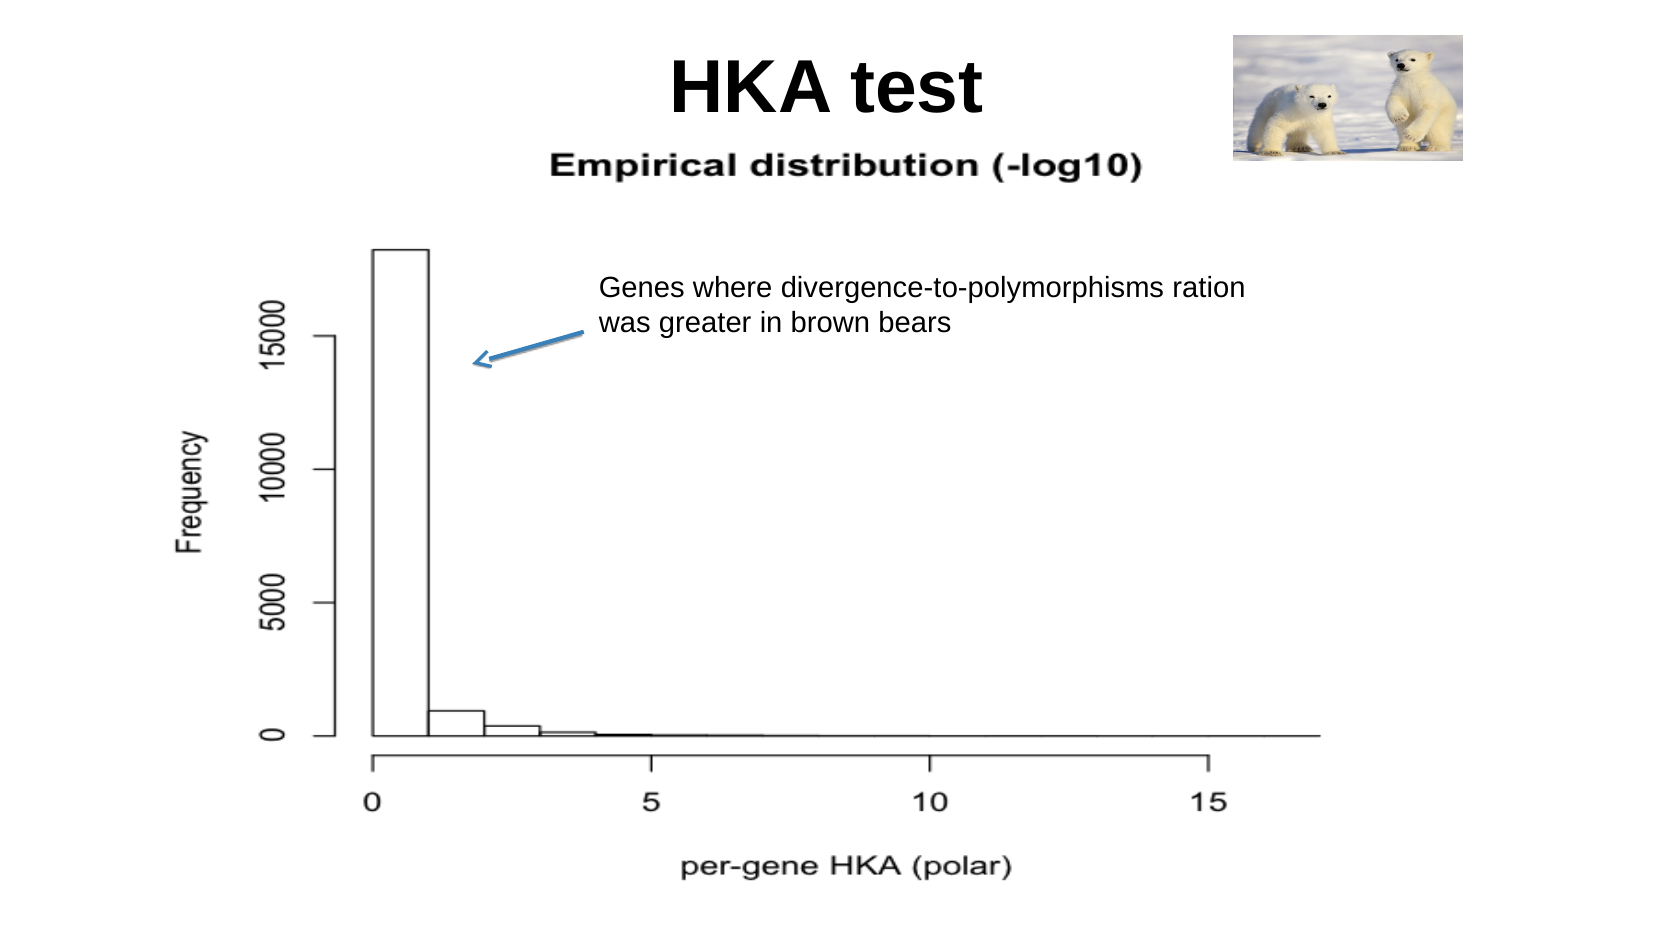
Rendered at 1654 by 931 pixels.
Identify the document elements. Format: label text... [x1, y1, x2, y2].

text_box Genes where divergence-to-polymorphisms ration was greater in brown bears [583, 260, 1313, 346]
title HKA test [82, 5, 1571, 161]
picture [167, 35, 1463, 901]
